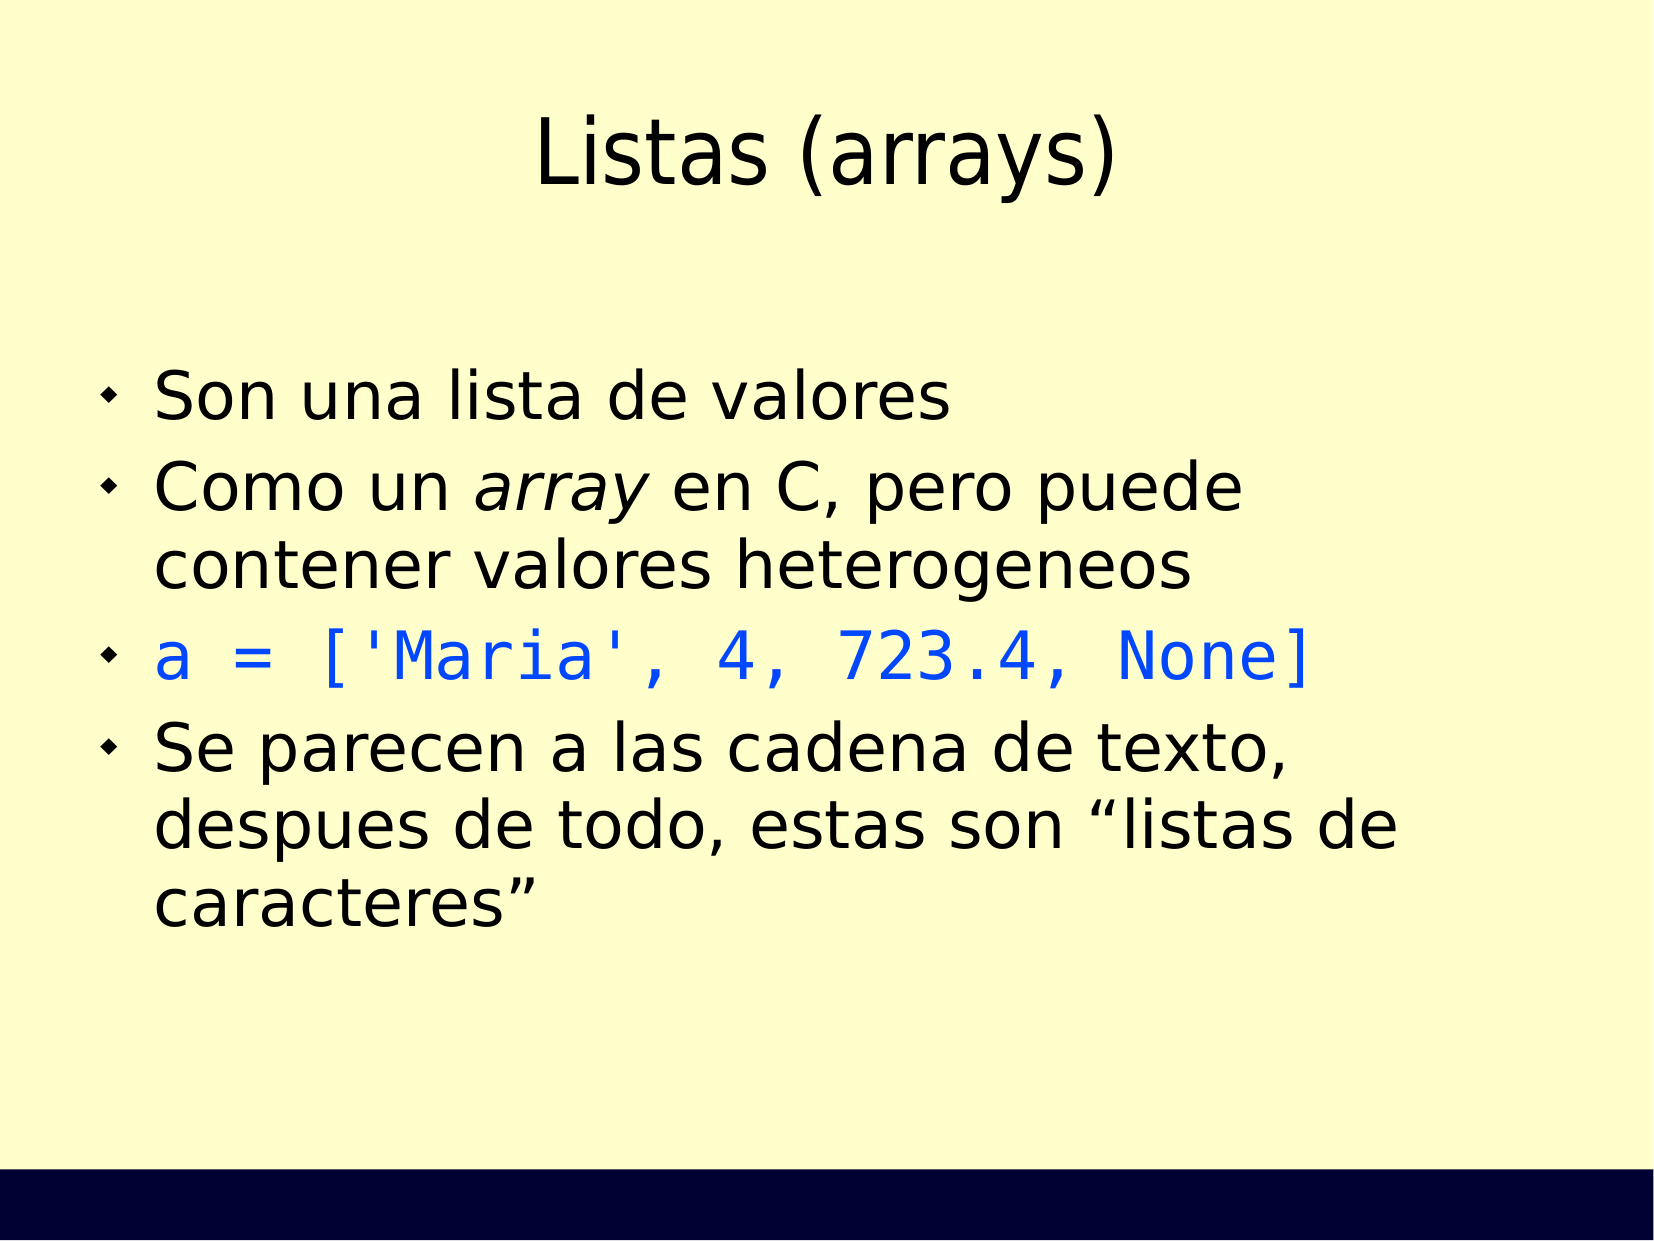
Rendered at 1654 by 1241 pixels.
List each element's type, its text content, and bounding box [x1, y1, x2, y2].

list Son una lista de valores Como un array en C, pero puede contener valores heterogeneos a = ['Maria', 4, 723.4, None] Se parecen a las cadena de texto, despues de todo, estas son “listas de caracteres” [82, 290, 1538, 1010]
title Listas (arrays) [82, 49, 1571, 257]
